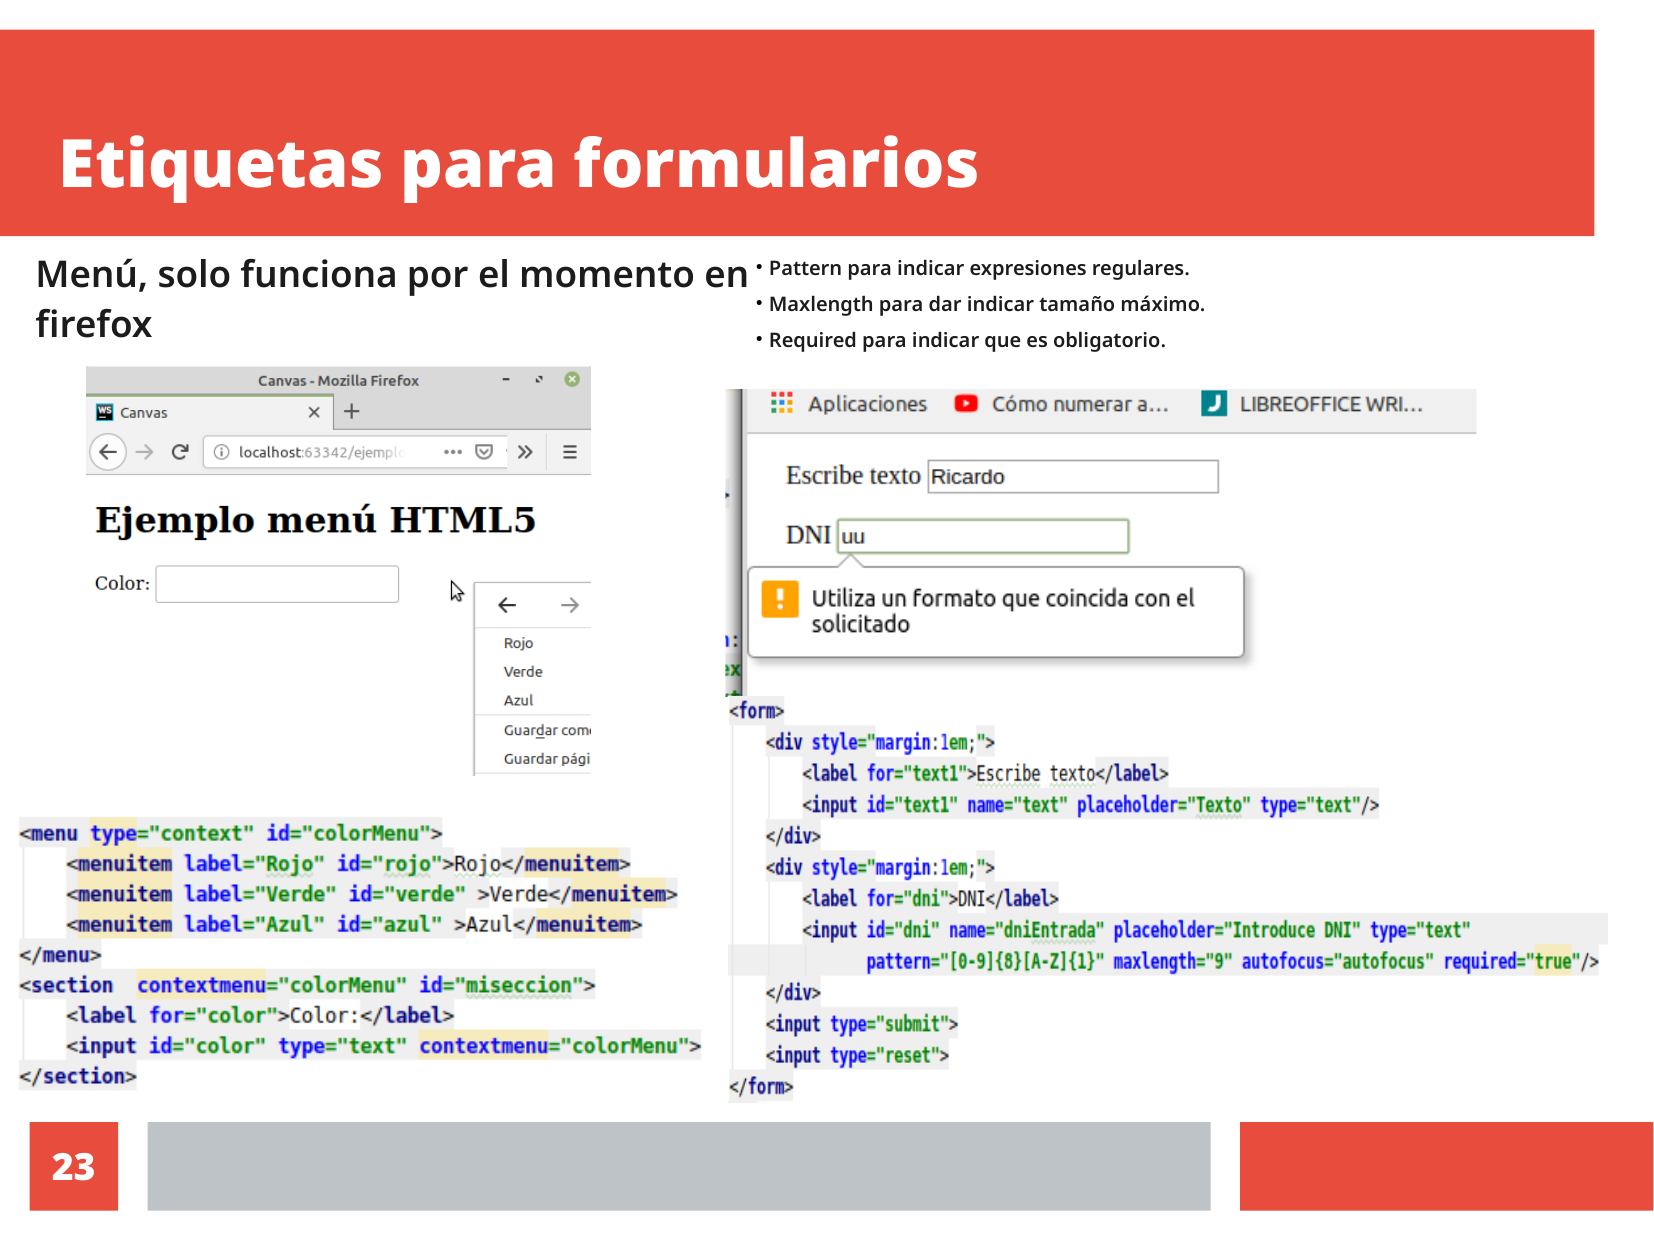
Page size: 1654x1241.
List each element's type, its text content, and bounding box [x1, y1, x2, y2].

picture [11, 389, 1608, 1103]
picture [86, 366, 591, 776]
title Etiquetas para formularios [59, 59, 1595, 207]
list Pattern para indicar expresiones regulares. Maxlength para dar indicar tamaño máximo. Required para indicar que es obligatorio. [755, 253, 1501, 355]
list Menú, solo funciona por el momento en firefox [35, 248, 780, 349]
